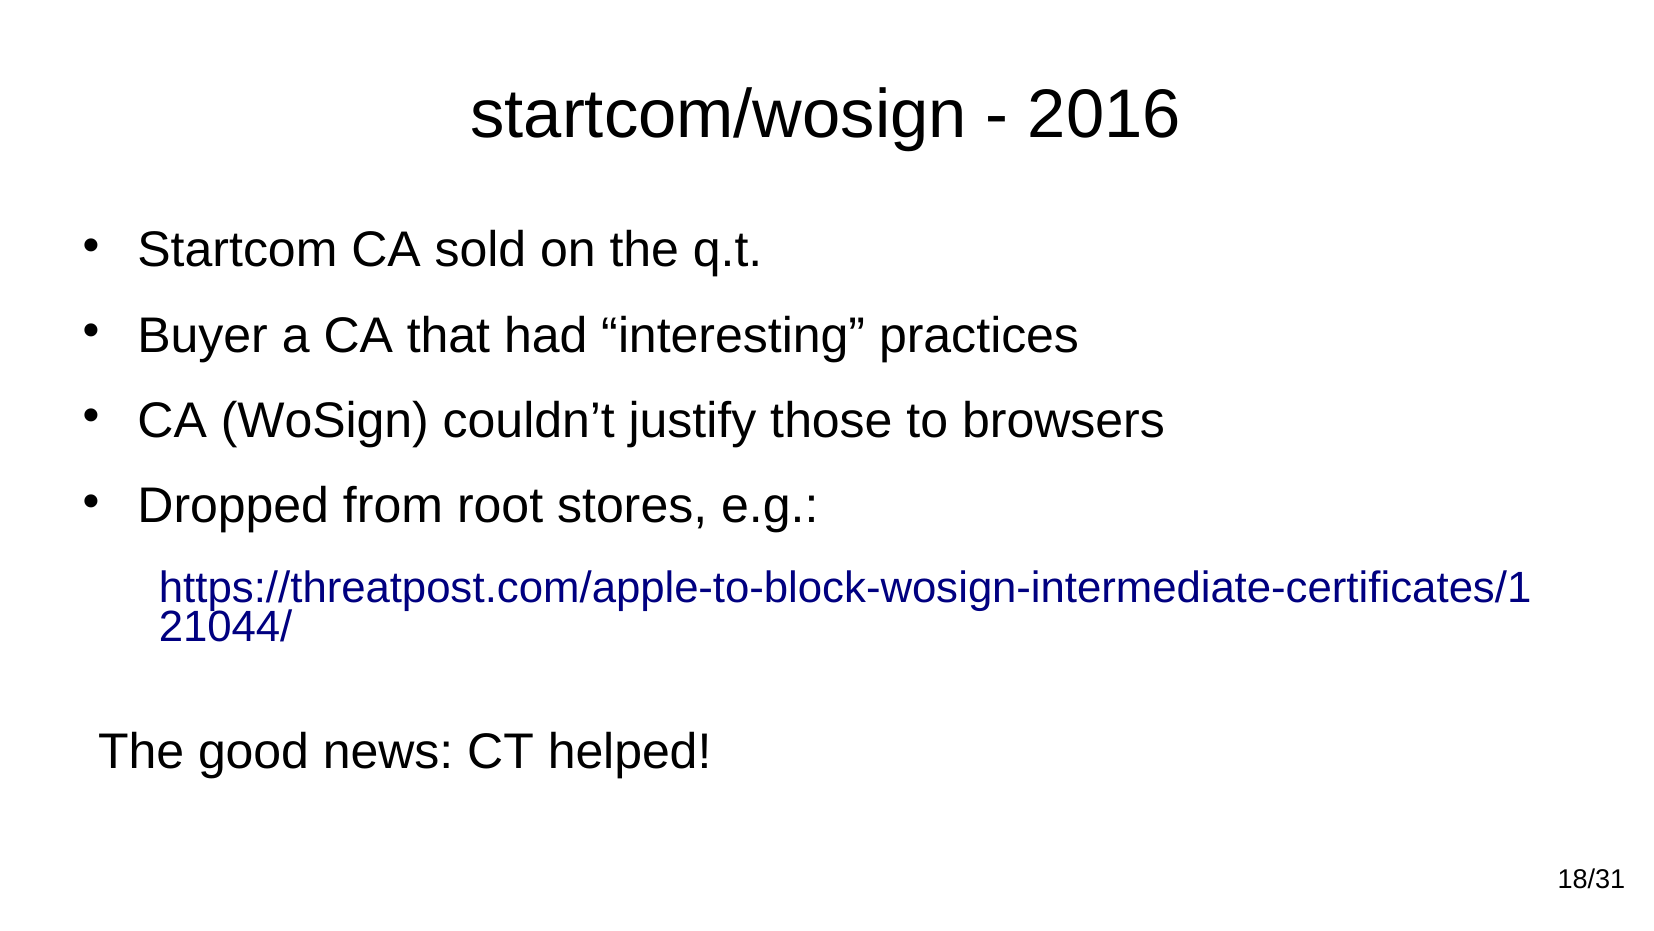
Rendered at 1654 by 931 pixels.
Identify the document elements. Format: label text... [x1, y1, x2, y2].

list Startcom CA sold on the q.t. Buyer a CA that had “interesting” practices CA (WoSign) couldn’t justify those to browsers Dropped from root stores, e.g.: https://threatpost.com/apple-to-block-wosign-intermediate-certificates/121044/ The good news: CT helped! [82, 217, 1537, 757]
title startcom/wosign - 2016 [82, 37, 1570, 192]
